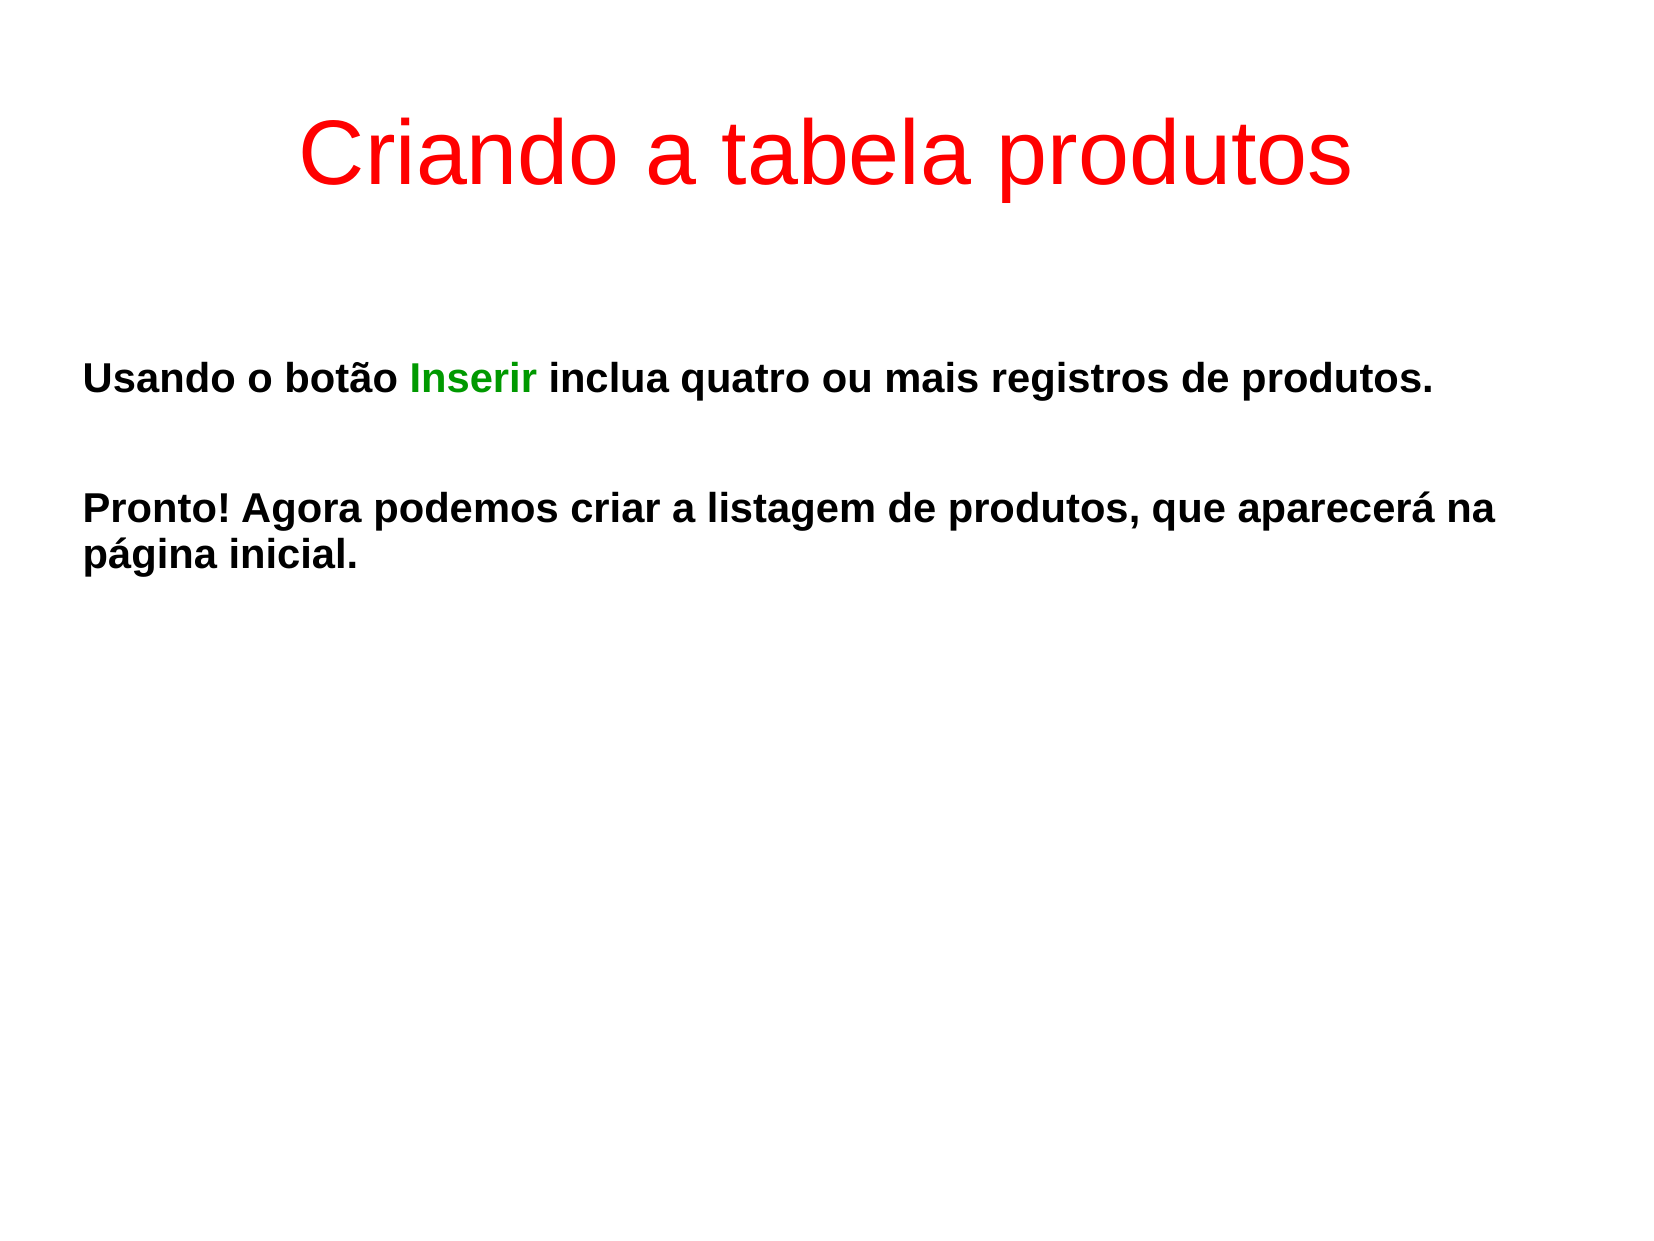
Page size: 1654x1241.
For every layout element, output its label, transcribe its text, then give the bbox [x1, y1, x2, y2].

list Usando o botão Inserir inclua quatro ou mais registros de produtos. Pronto! Agora podemos criar a listagem de produtos, que aparecerá na página inicial. [82, 290, 1571, 1010]
title Criando a tabela produtos [82, 49, 1571, 257]
